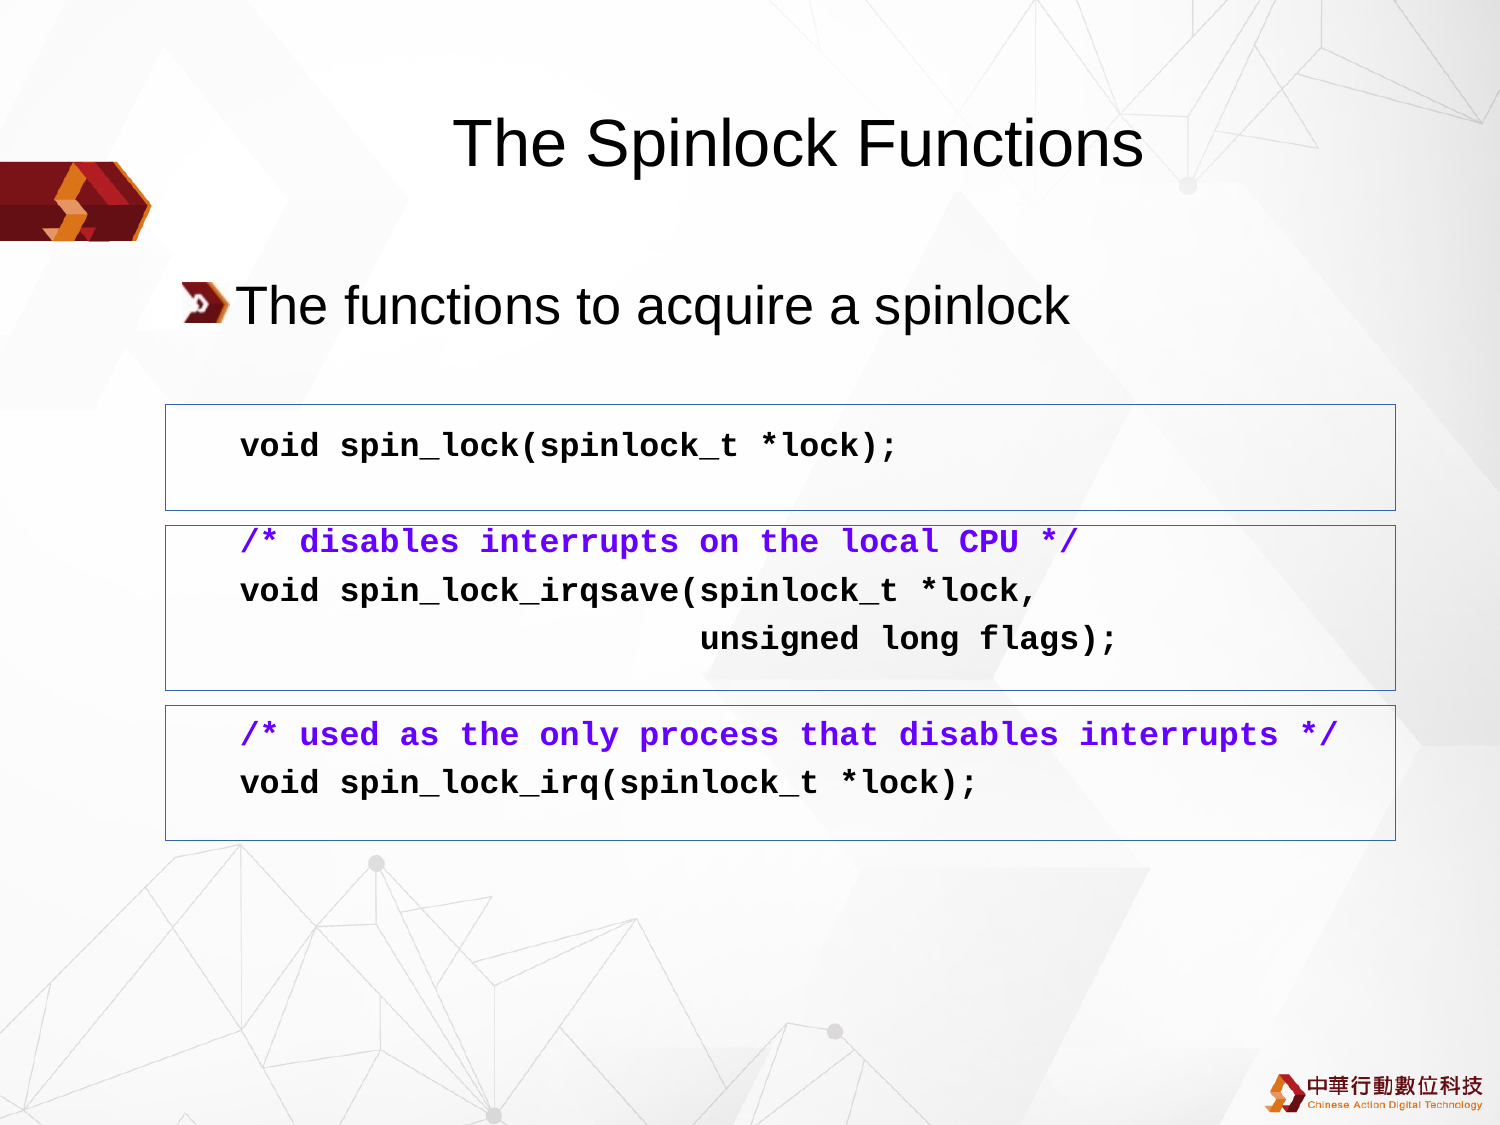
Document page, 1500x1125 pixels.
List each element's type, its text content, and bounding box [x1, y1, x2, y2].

title The Spinlock Functions [150, 45, 1426, 234]
picture [0, 0, 1500, 1125]
list The functions to acquire a spinlock void spin_lock(spinlock_t *lock); /* disables interrupts on the local CPU */ void spin_lock_irqsave(spinlock_t *lock, unsigned long flags); /* used as the only process that disables interrupts */ void spin_lock_irq(spinlock_t *lock); [150, 262, 1426, 1006]
